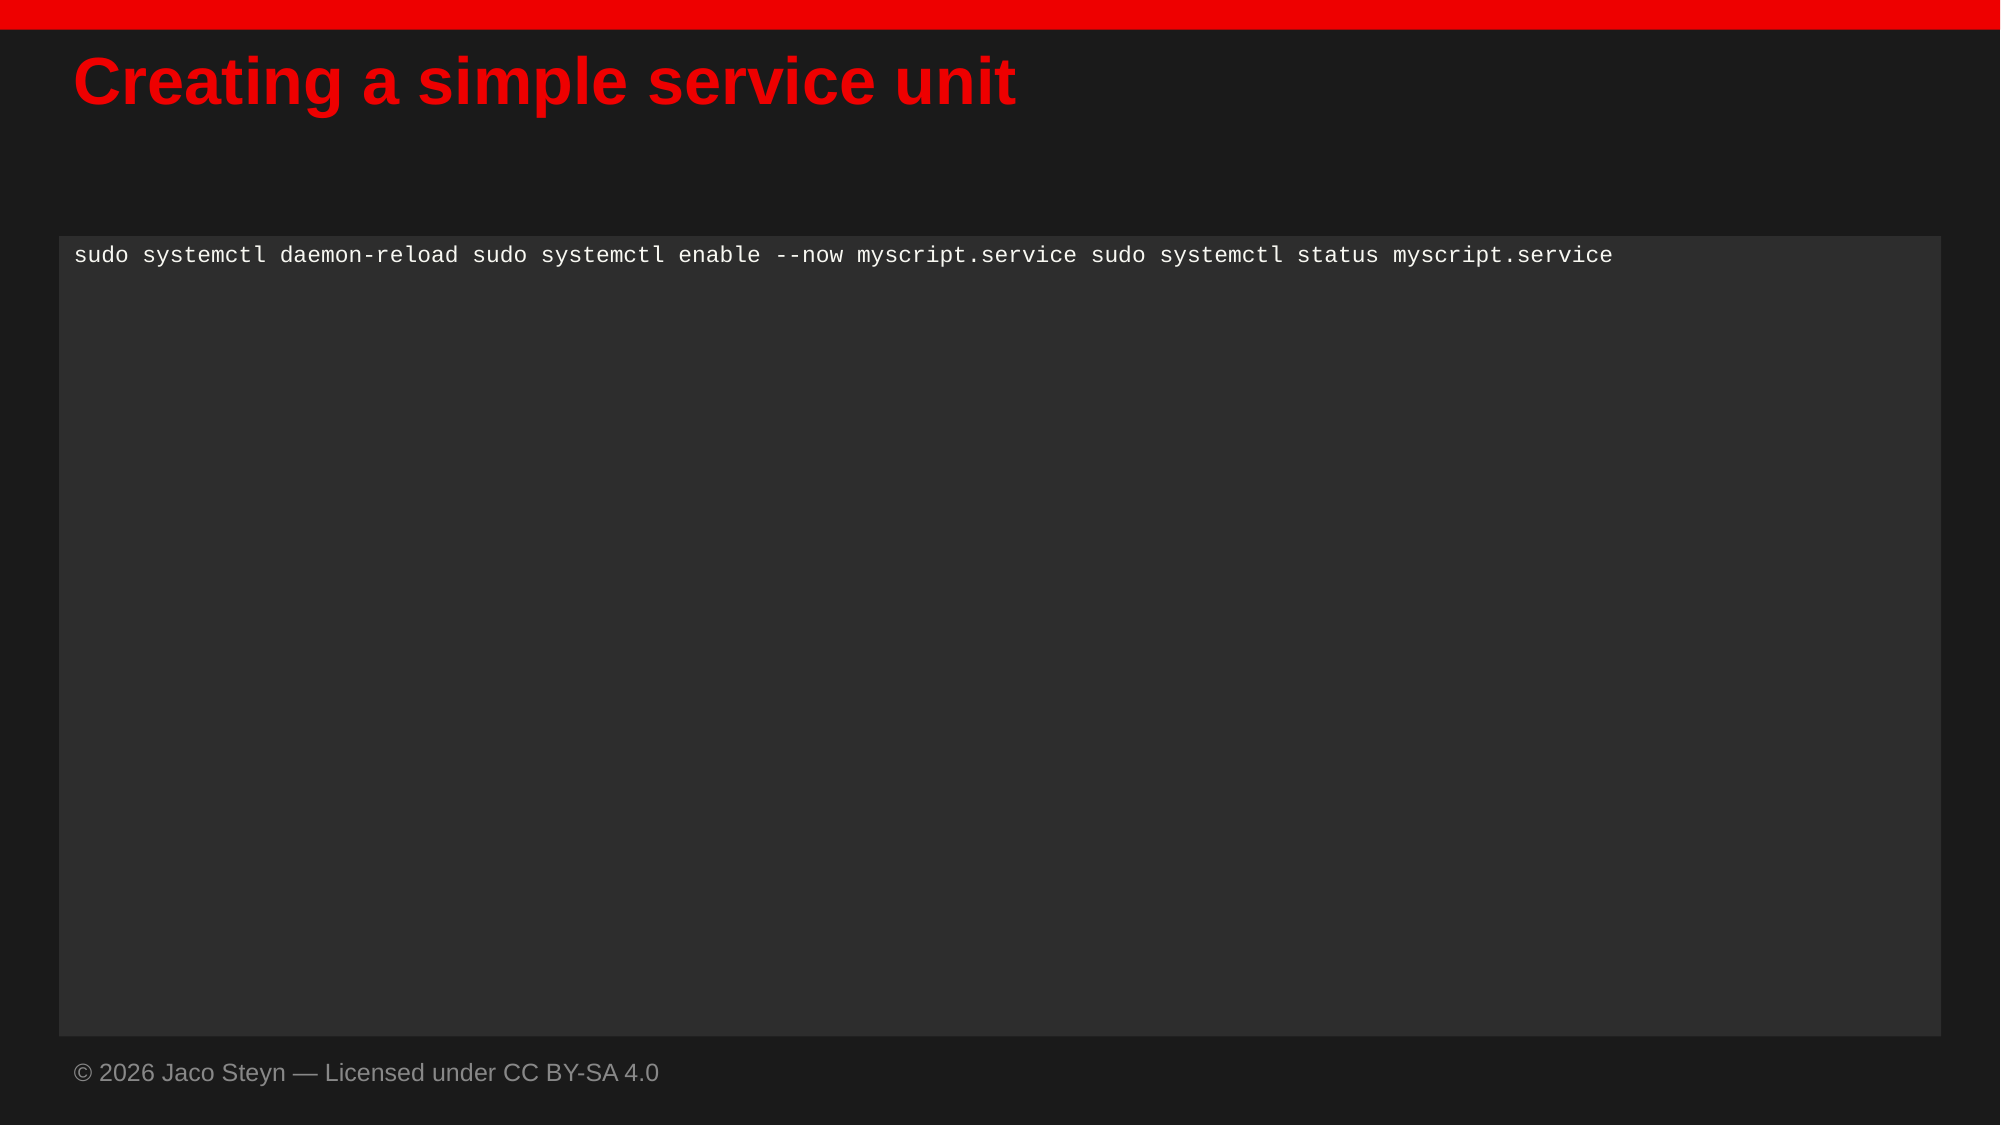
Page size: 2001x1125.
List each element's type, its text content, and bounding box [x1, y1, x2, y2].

text_box © 2026 Jaco Steyn — Licensed under CC BY-SA 4.0 [59, 1051, 1942, 1093]
text_box Creating a simple service unit [59, 36, 1942, 208]
text_box [0, 0, 2001, 30]
text_box sudo systemctl daemon-reload sudo systemctl enable --now myscript.service sudo systemctl status myscript.service [59, 236, 1942, 1037]
